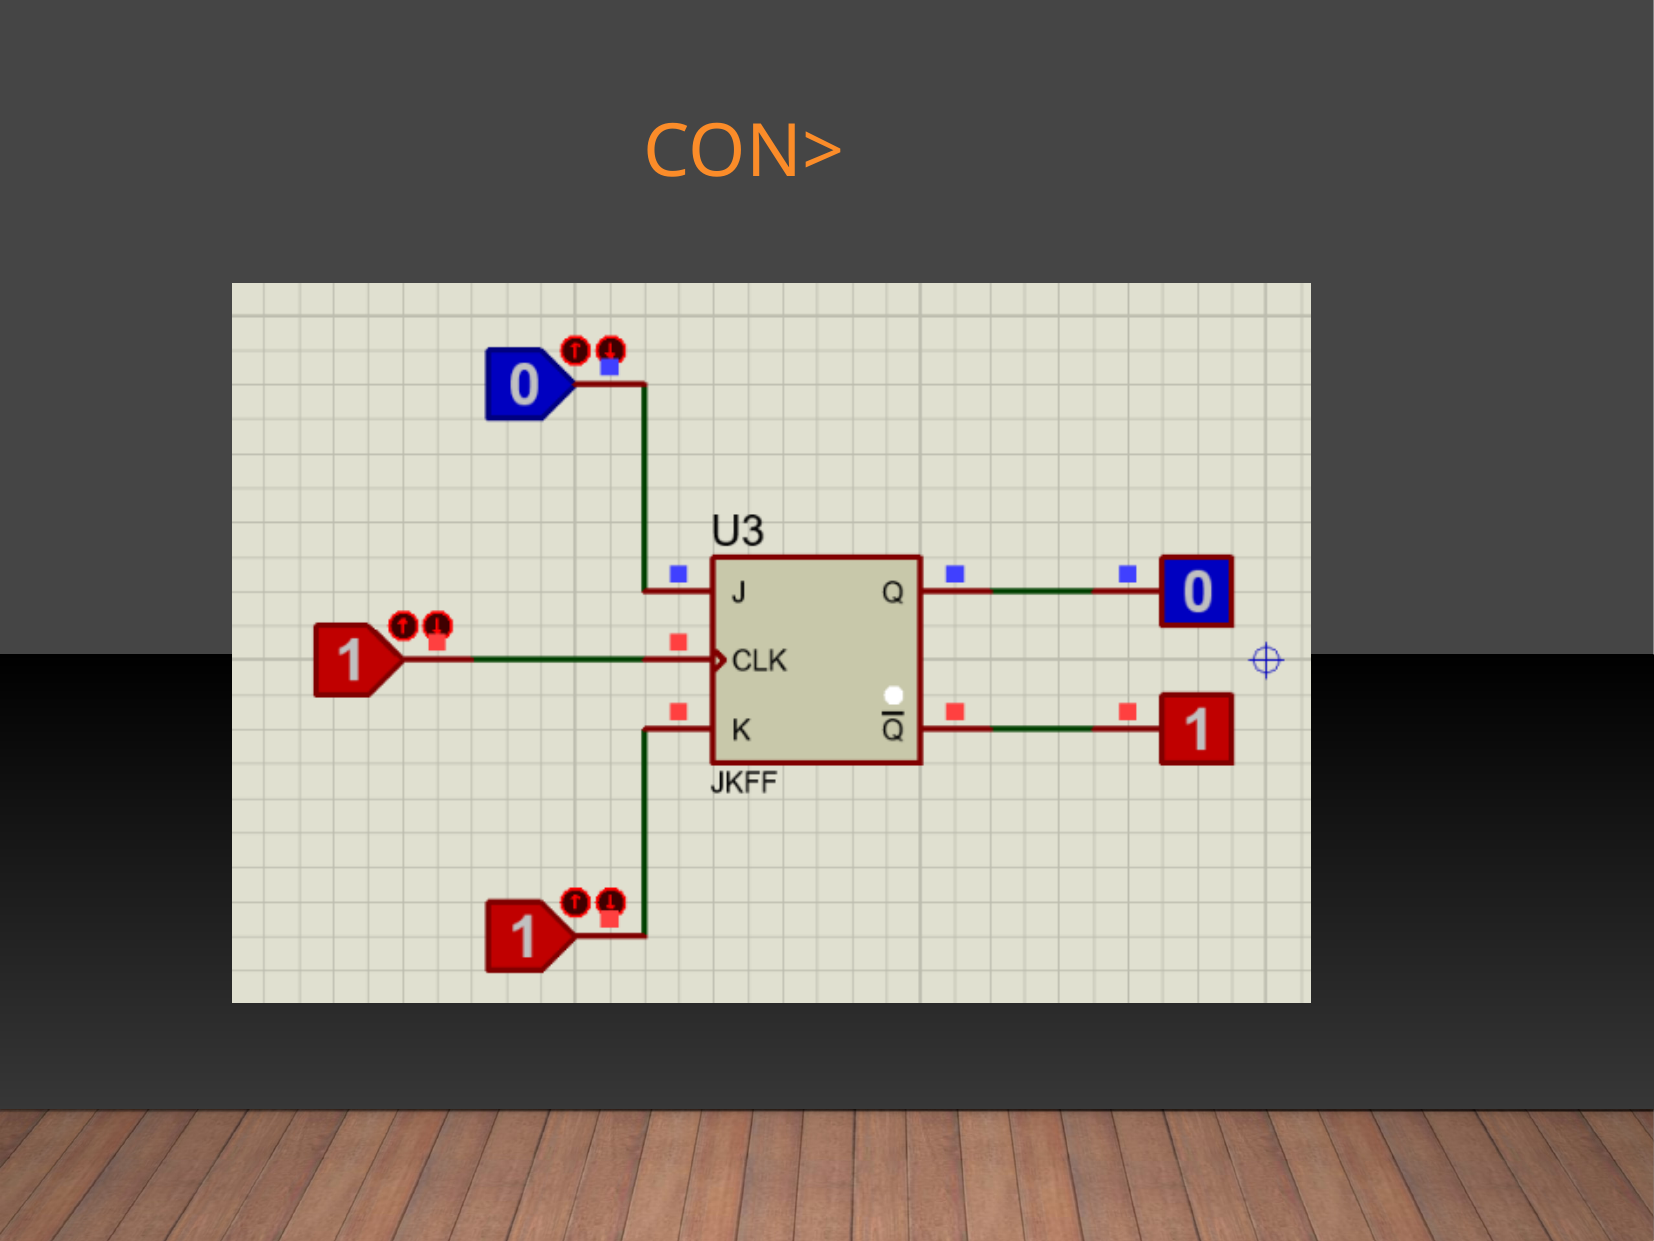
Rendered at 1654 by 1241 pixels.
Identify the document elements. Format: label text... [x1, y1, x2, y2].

picture [232, 283, 1311, 1003]
title CON> [0, 49, 1489, 257]
